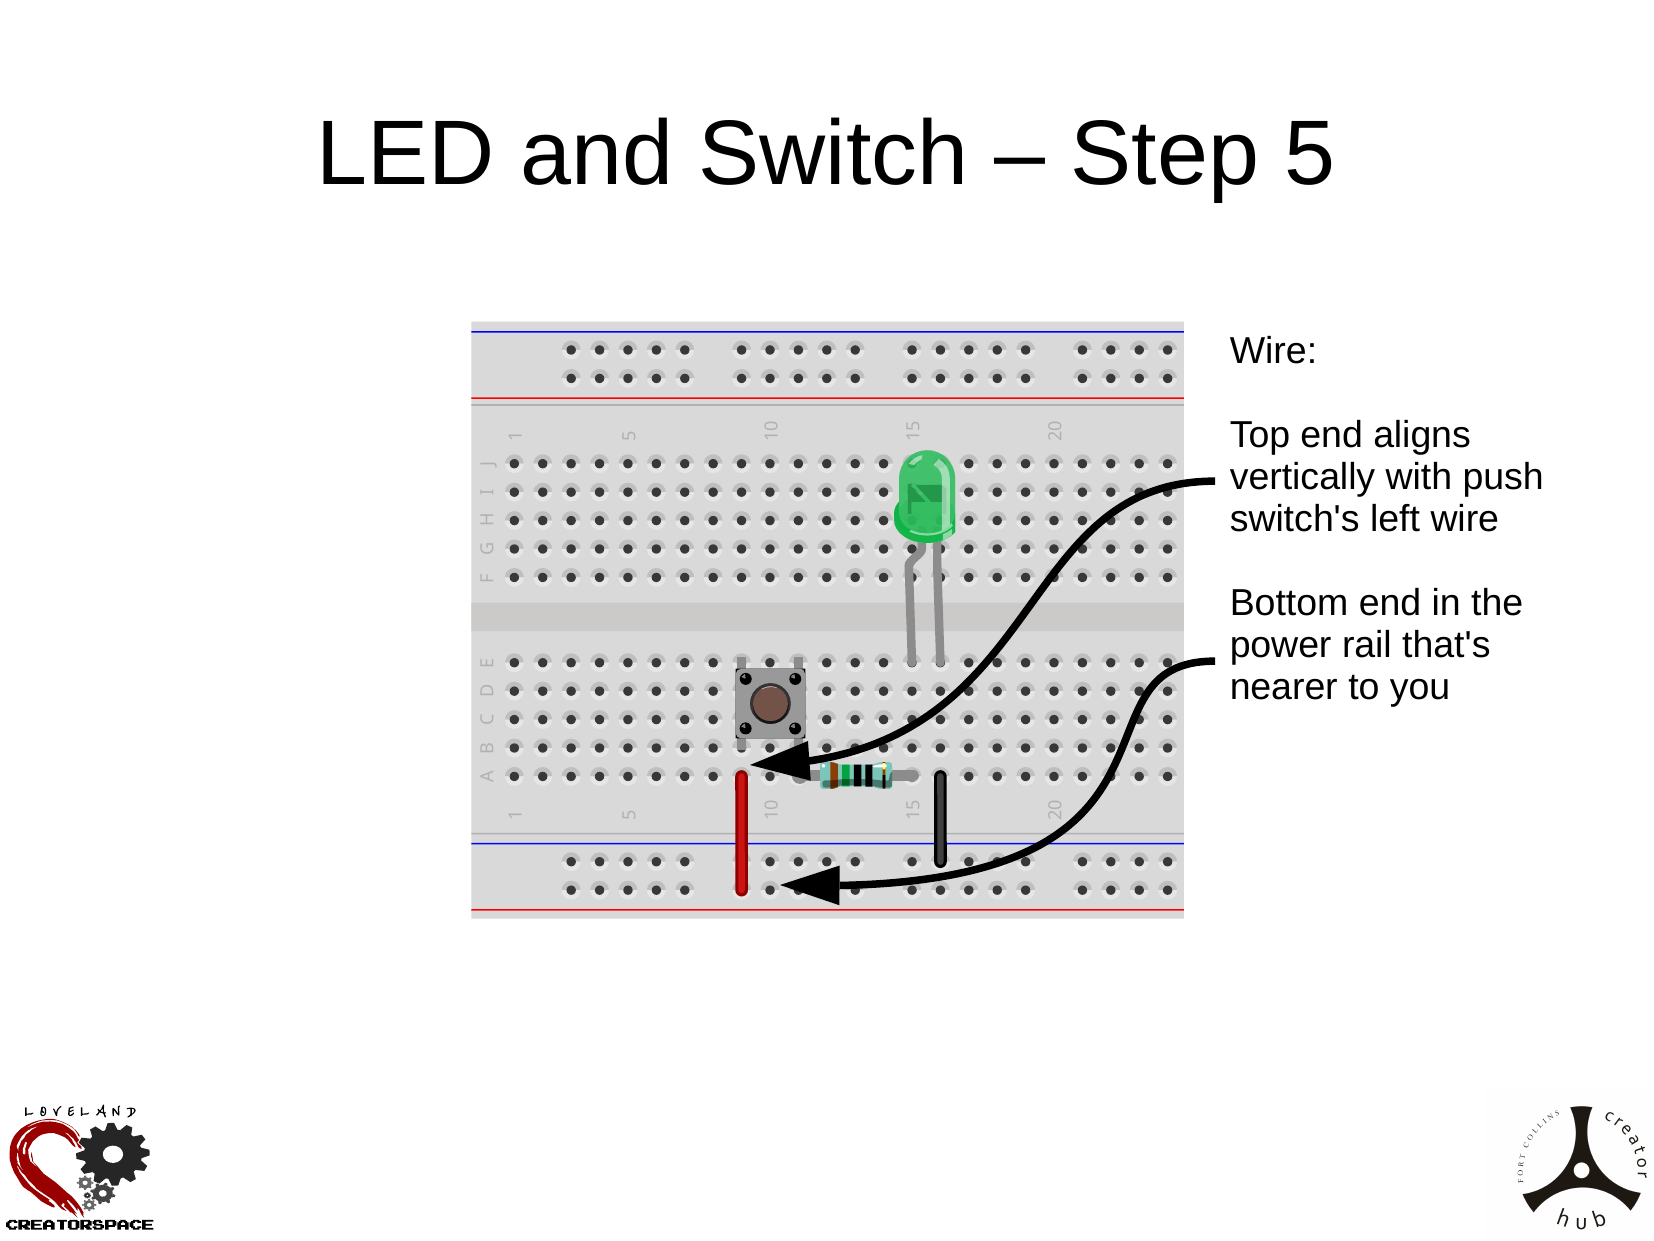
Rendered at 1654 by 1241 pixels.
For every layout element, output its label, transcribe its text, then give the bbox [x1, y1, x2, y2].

title LED and Switch – Step 5 [82, 49, 1571, 257]
picture [469, 320, 1184, 921]
text_box Wire: Top end aligns vertically with push switch's left wire Bottom end in the power rail that's nearer to you [1215, 322, 1592, 716]
picture [1485, 1090, 1654, 1241]
